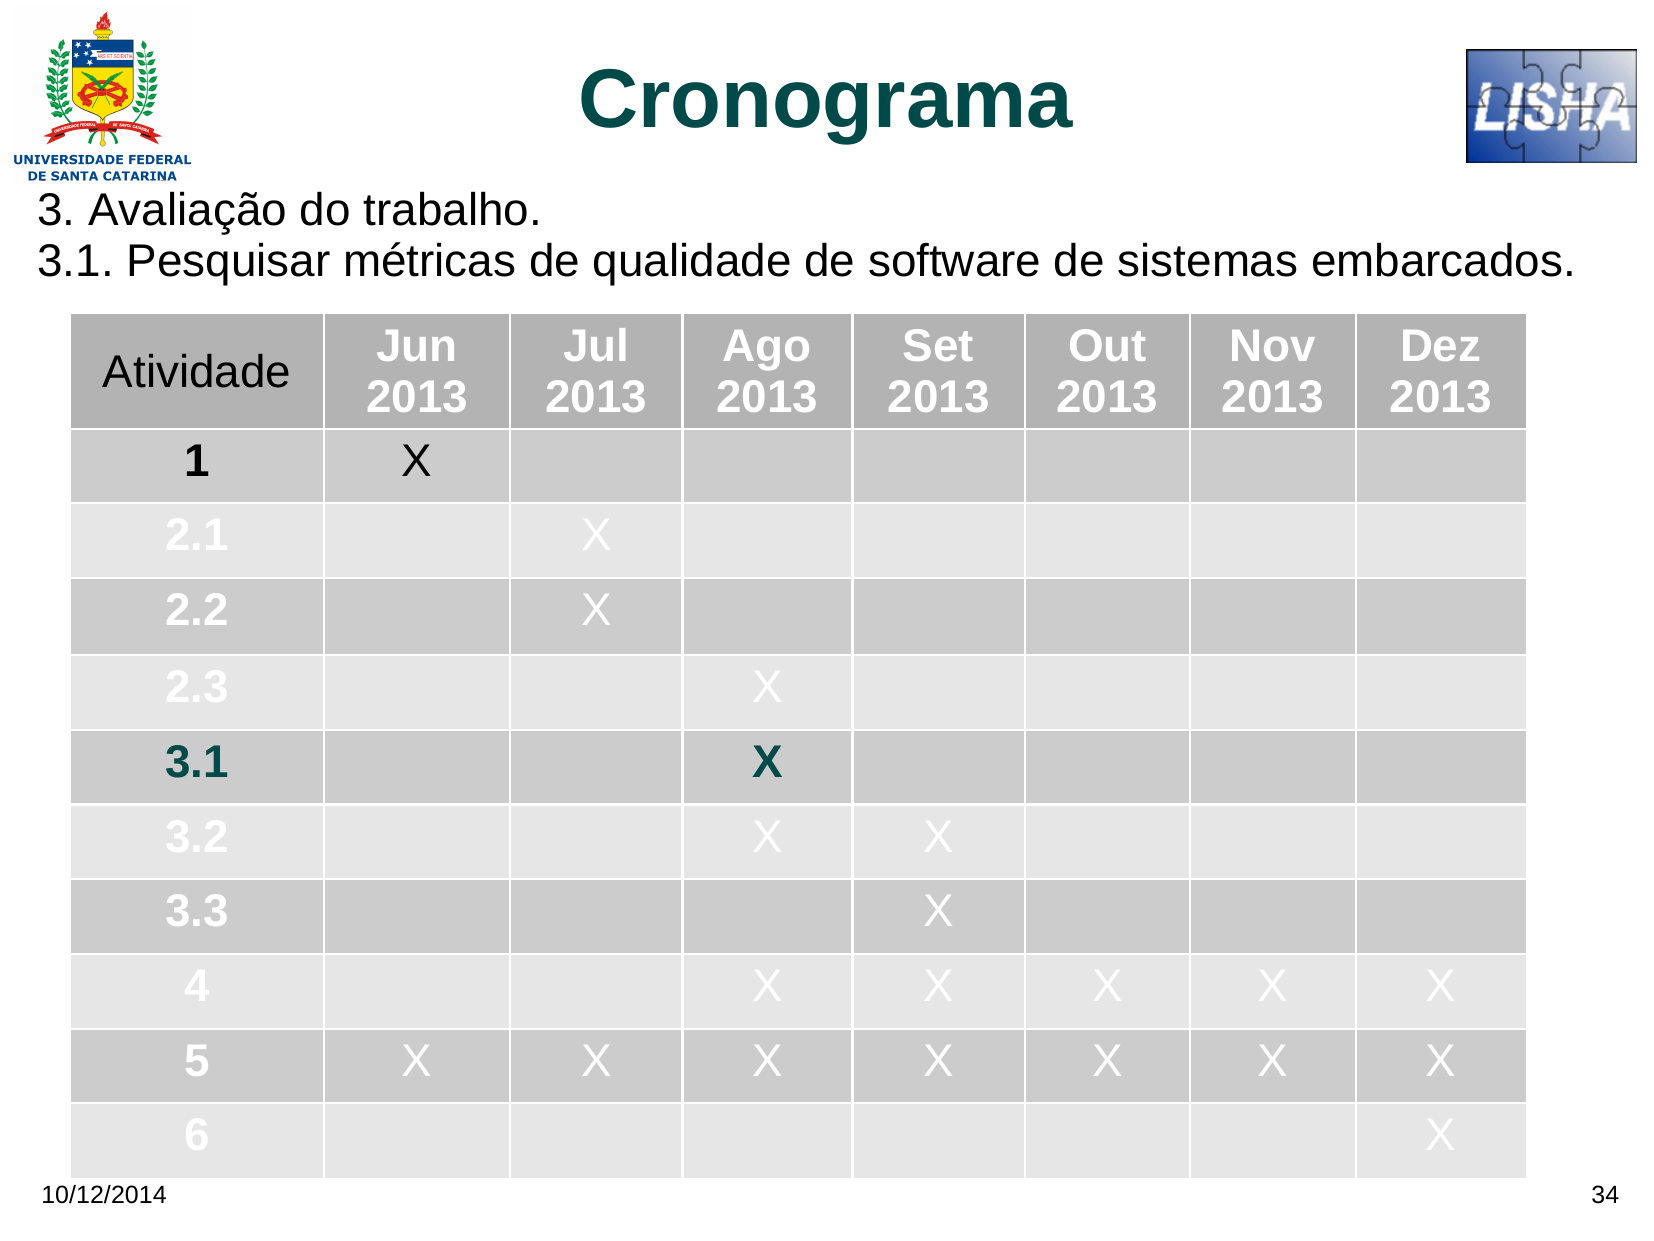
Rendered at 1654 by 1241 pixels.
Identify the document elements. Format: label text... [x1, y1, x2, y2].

table_cell X [684, 731, 851, 803]
table_cell [325, 955, 509, 1028]
table_cell [1357, 731, 1526, 803]
table_cell 5 [71, 1030, 323, 1102]
table_cell X [854, 806, 1024, 878]
table_cell [1026, 1104, 1189, 1178]
table_cell [684, 1104, 851, 1178]
table_cell [511, 806, 681, 878]
table_cell 2.1 [71, 504, 323, 577]
table_cell [1026, 731, 1189, 803]
table_header Set 2013 [854, 314, 1024, 428]
table_cell [684, 880, 851, 953]
table_cell 2.2 [71, 579, 323, 654]
table_cell [1357, 656, 1526, 729]
table_cell [511, 955, 681, 1028]
table_cell [1357, 880, 1526, 953]
table_cell [325, 731, 509, 803]
table_cell [854, 731, 1024, 803]
table_cell [1191, 806, 1355, 878]
list 3. Avaliação do trabalho. 3.1. Pesquisar métricas de qualidade de software de sistemas embarcados. [37, 183, 1613, 298]
table_cell [1026, 656, 1189, 729]
table_cell [1191, 430, 1355, 502]
table_cell X [511, 1030, 681, 1102]
table_cell [1026, 504, 1189, 577]
title Cronograma [190, 27, 1461, 183]
table_header Atividade [71, 314, 323, 428]
table_cell [1191, 579, 1355, 654]
table_cell [854, 1104, 1024, 1178]
table_cell X [1191, 955, 1355, 1028]
table_cell 6 [71, 1104, 323, 1178]
table_cell X [511, 504, 681, 577]
table_header Jul 2013 [511, 314, 681, 428]
table_cell [325, 806, 509, 878]
table_cell 2.3 [71, 656, 323, 729]
table_cell X [511, 579, 681, 654]
table_cell [1026, 579, 1189, 654]
table_header Dez 2013 [1357, 314, 1526, 428]
table_cell X [854, 955, 1024, 1028]
table_cell X [325, 430, 509, 502]
table_cell [1191, 731, 1355, 803]
table_cell 1 [71, 430, 323, 502]
table_cell [854, 430, 1024, 502]
table_cell X [1026, 1030, 1189, 1102]
table_cell X [854, 880, 1024, 953]
table_cell [1191, 1104, 1355, 1178]
table_cell [1357, 504, 1526, 577]
table_cell [1026, 880, 1189, 953]
table_cell [325, 504, 509, 577]
picture [1466, 49, 1637, 163]
table_cell X [1357, 1030, 1526, 1102]
table_cell X [684, 1030, 851, 1102]
table_cell [1191, 880, 1355, 953]
table_cell [1357, 579, 1526, 654]
table_cell X [684, 806, 851, 878]
table_cell X [684, 656, 851, 729]
table_cell [325, 656, 509, 729]
table_cell [854, 579, 1024, 654]
table_cell X [684, 955, 851, 1028]
table_cell X [1026, 955, 1189, 1028]
table_cell [1357, 430, 1526, 502]
table_header Jun 2013 [325, 314, 509, 428]
table_header Nov 2013 [1191, 314, 1355, 428]
table_cell 3.1 [71, 731, 323, 803]
table_cell [511, 656, 681, 729]
table_header Ago 2013 [684, 314, 851, 428]
table_cell [325, 579, 509, 654]
table_cell [854, 504, 1024, 577]
table_header Out 2013 [1026, 314, 1189, 428]
table_cell [684, 504, 851, 577]
table_cell [325, 880, 509, 953]
table_cell [511, 430, 681, 502]
table_cell 3.3 [71, 880, 323, 953]
table_cell X [1191, 1030, 1355, 1102]
table_cell X [1357, 1104, 1526, 1178]
table_cell [1026, 430, 1189, 502]
table_cell [1191, 656, 1355, 729]
table_cell [1357, 806, 1526, 878]
table_cell [684, 430, 851, 502]
table_cell X [854, 1030, 1024, 1102]
table_cell [511, 1104, 681, 1178]
table_cell 4 [71, 955, 323, 1028]
table_cell [511, 880, 681, 953]
table_cell X [1357, 955, 1526, 1028]
table_cell [511, 731, 681, 803]
table_cell 3.2 [71, 806, 323, 878]
picture [13, 6, 191, 181]
table_cell [854, 656, 1024, 729]
table_cell X [325, 1030, 509, 1102]
table_cell [684, 579, 851, 654]
table_cell [1191, 504, 1355, 577]
table_cell [325, 1104, 509, 1178]
table_cell [1026, 806, 1189, 878]
